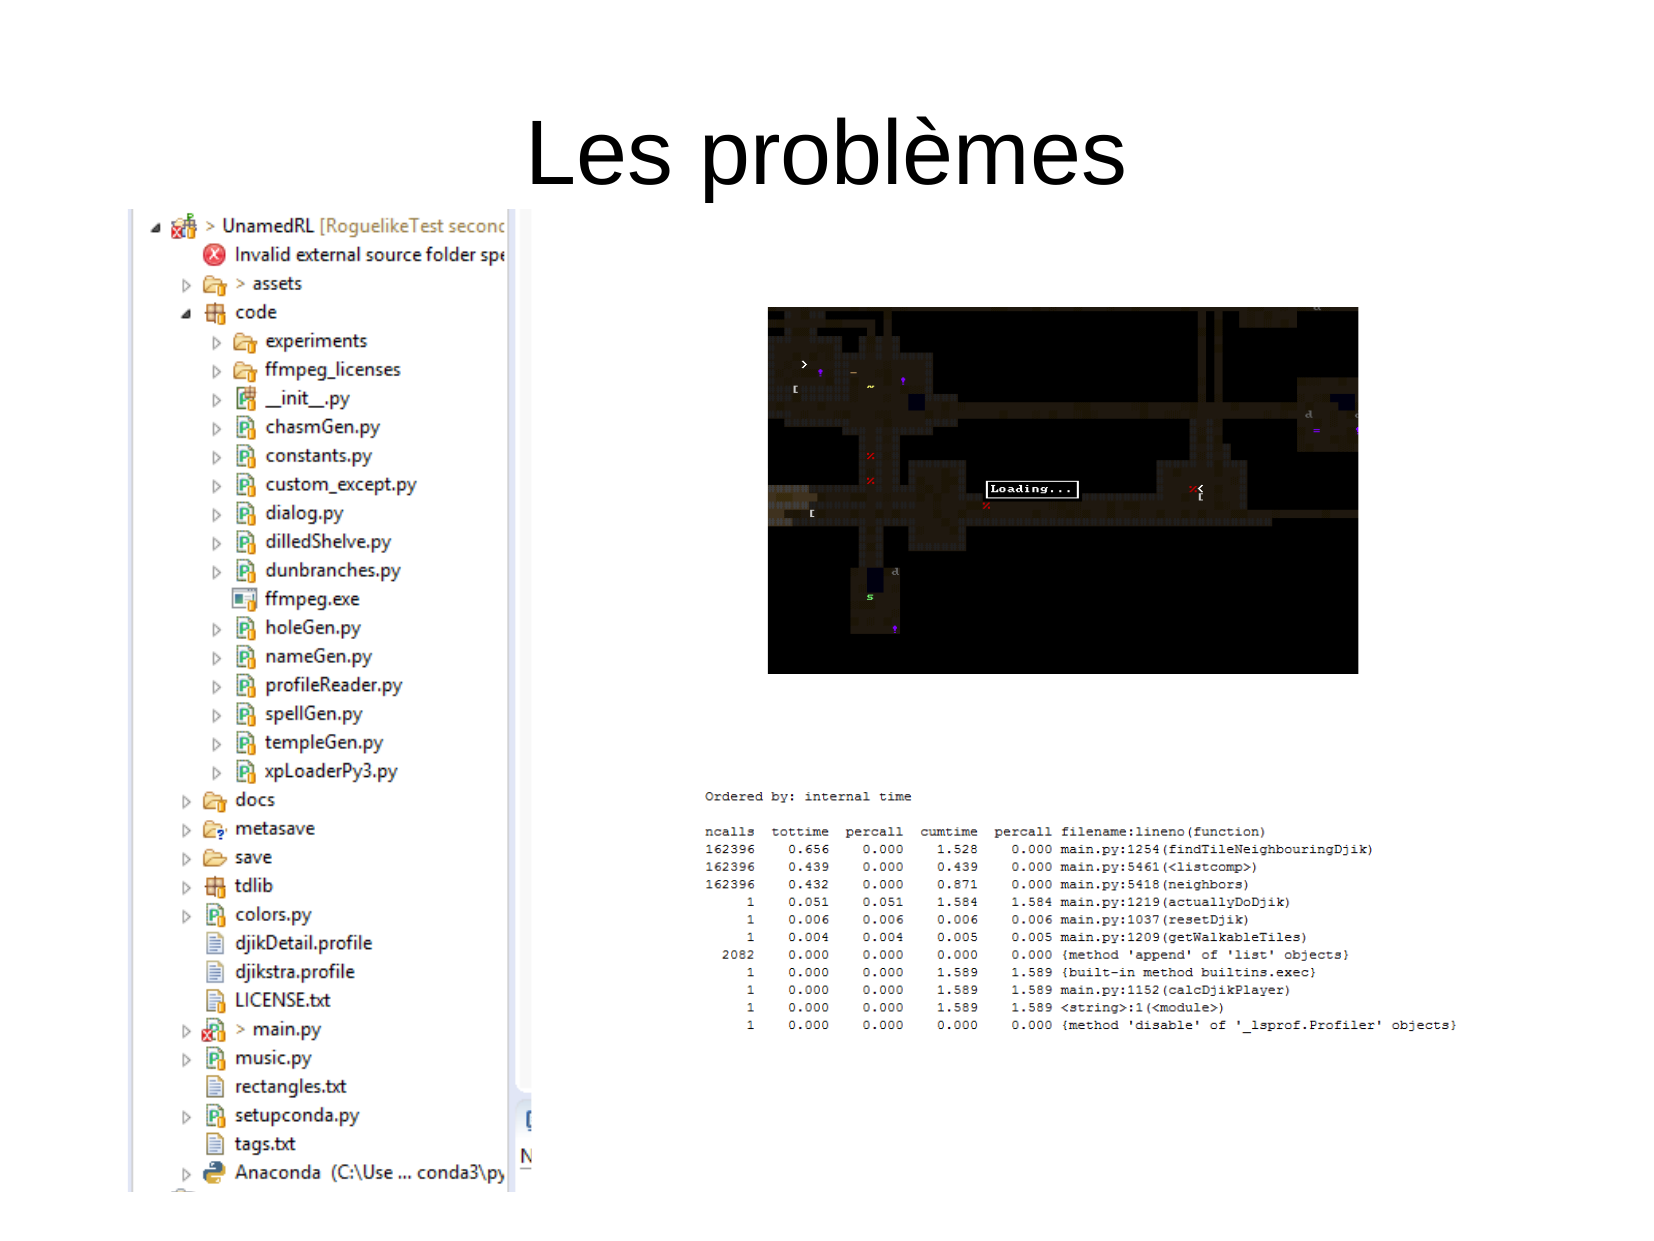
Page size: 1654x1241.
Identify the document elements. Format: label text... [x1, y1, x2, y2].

picture [767, 307, 1359, 674]
picture [127, 209, 532, 1192]
title Les problèmes [82, 49, 1571, 257]
picture [696, 779, 1465, 1040]
